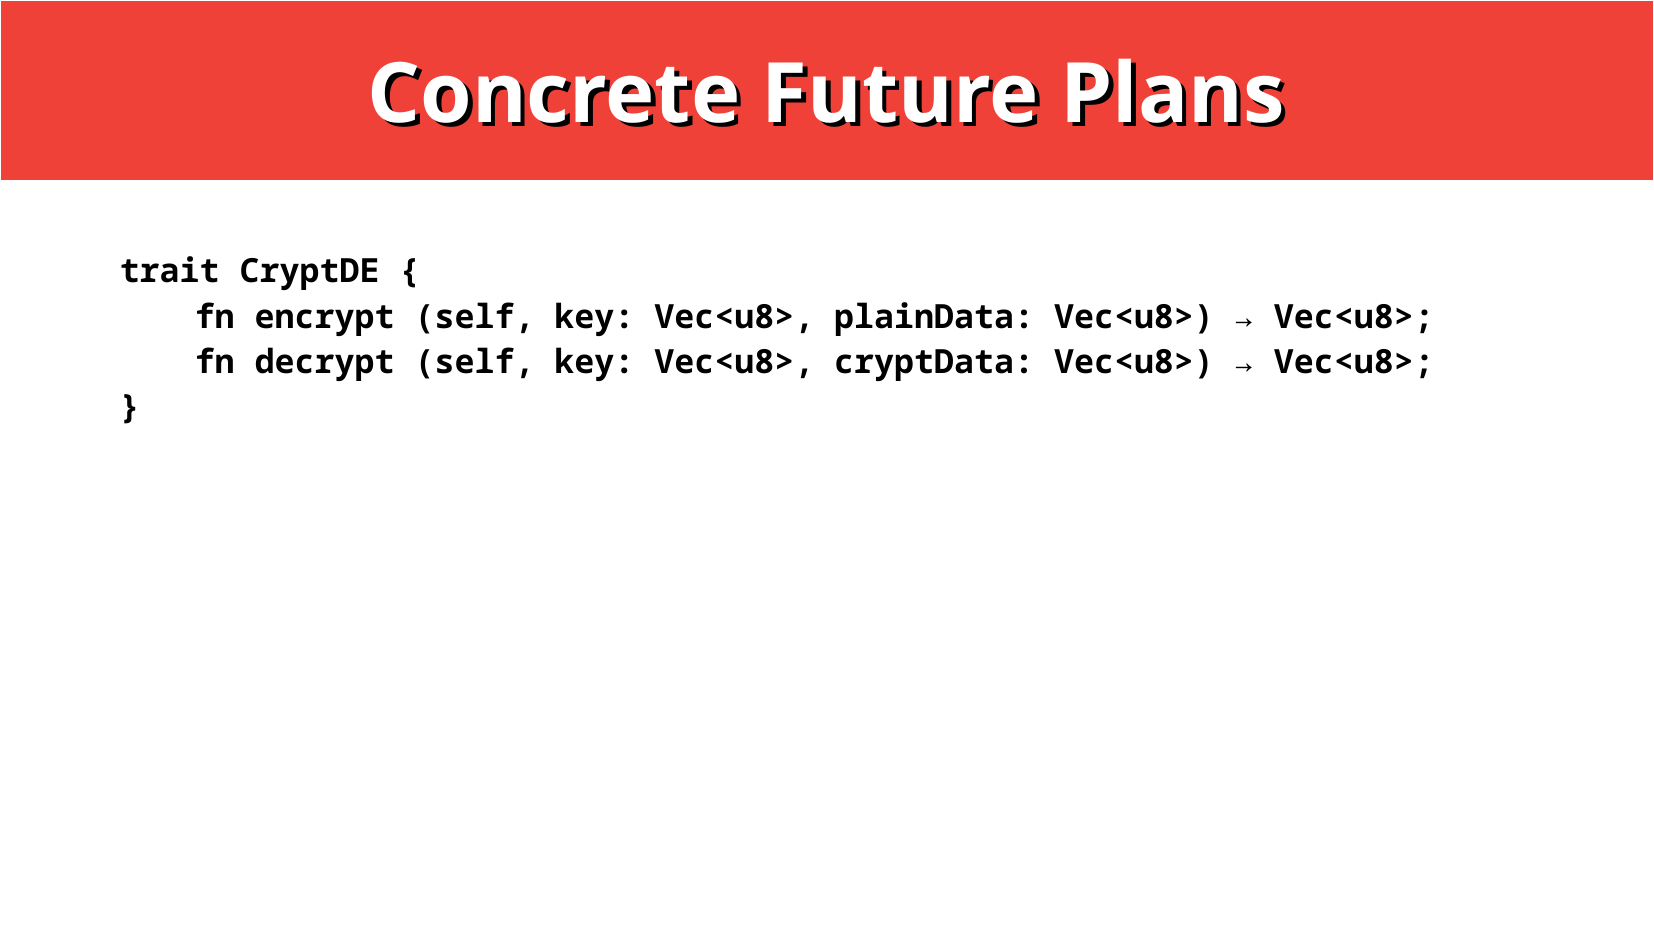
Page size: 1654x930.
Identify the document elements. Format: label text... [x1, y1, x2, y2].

text_box trait CryptDE { fn encrypt (self, key: Vec<u8>, plainData: Vec<u8>) → Vec<u8>; fn decrypt (self, key: Vec<u8>, cryptData: Vec<u8>) → Vec<u8>; } [105, 240, 1501, 436]
text_box Concrete Future Plans [0, 0, 1653, 181]
subtitle [82, 217, 1571, 757]
